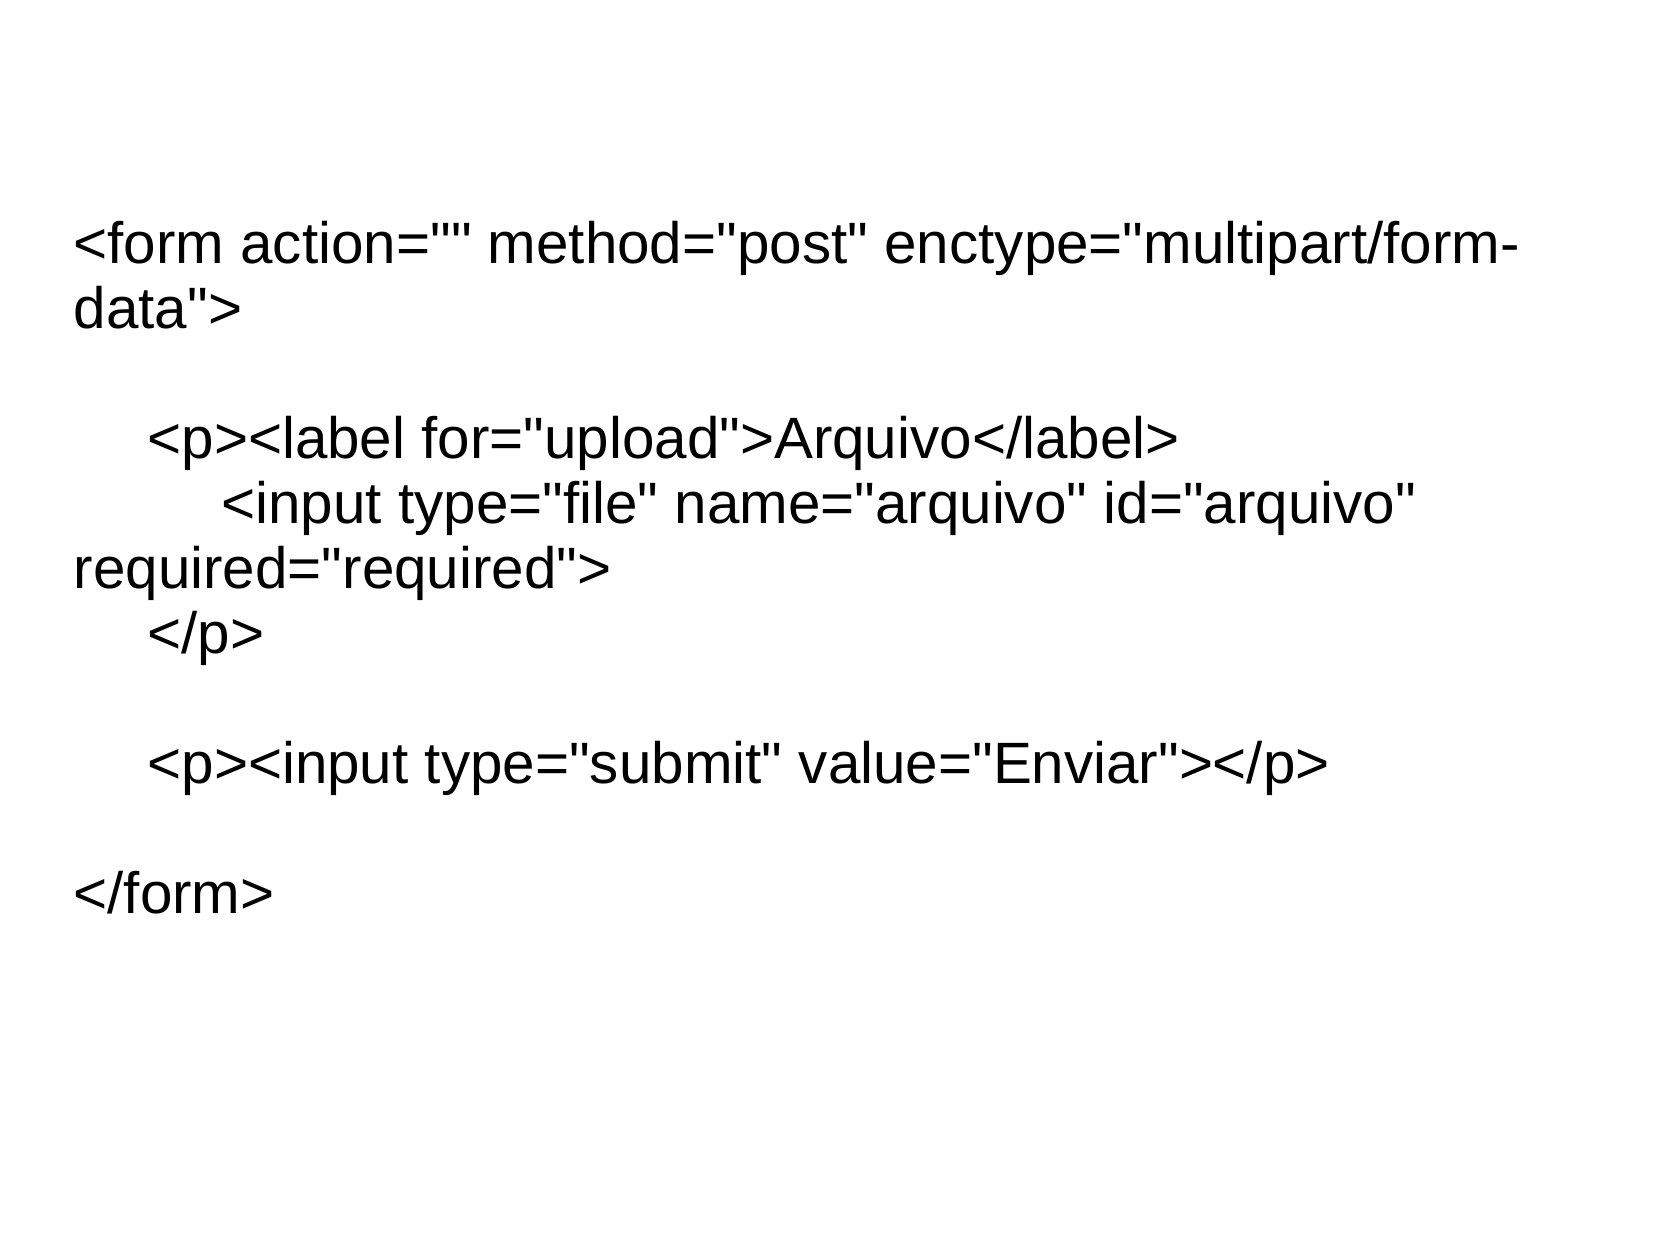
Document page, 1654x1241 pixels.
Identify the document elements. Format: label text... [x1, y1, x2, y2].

text_box <form action="" method="post" enctype="multipart/form-data"> <p><label for="upload">Arquivo</label> <input type="file" name="arquivo" id="arquivo" required="required"> </p> <p><input type="submit" value="Enviar"></p> </form> [59, 203, 1560, 934]
